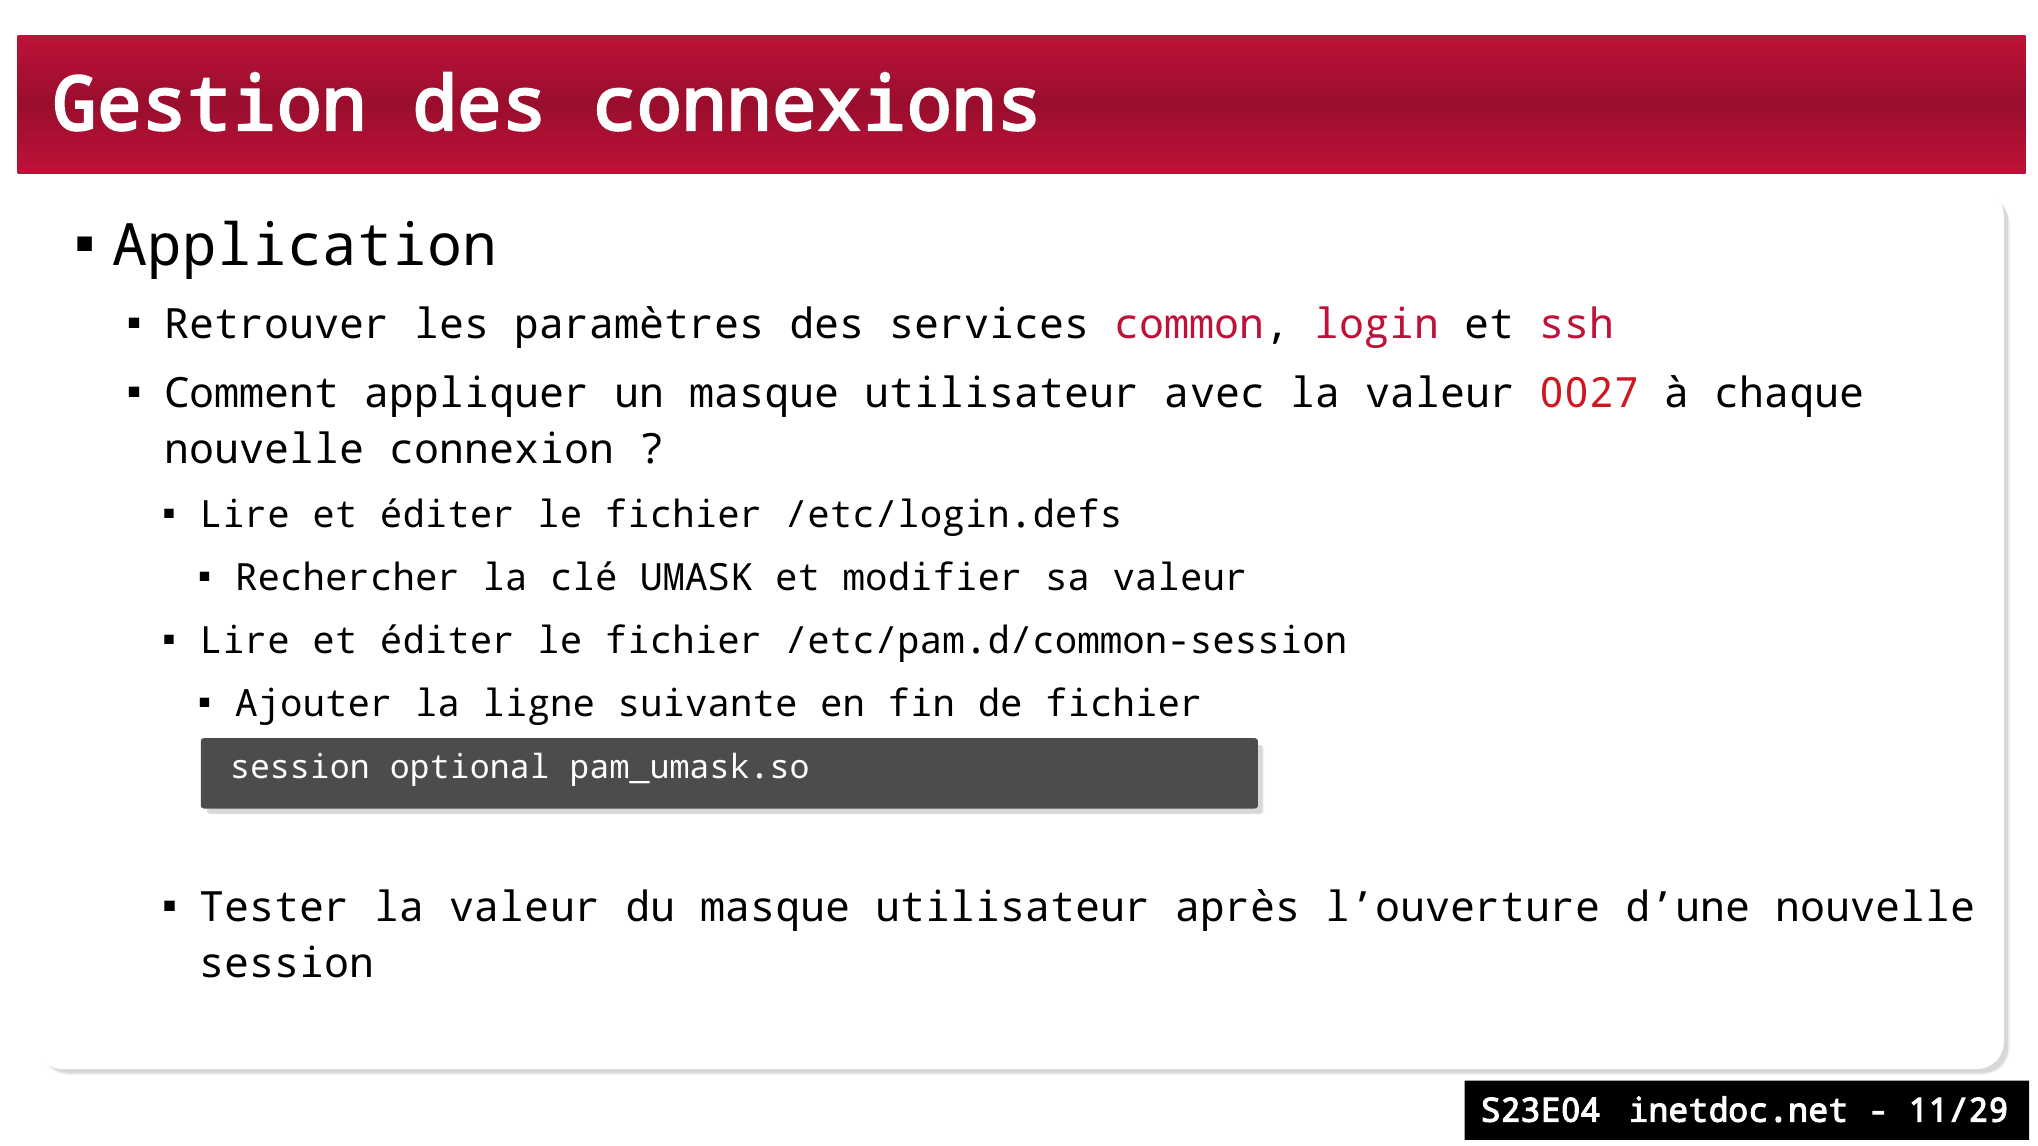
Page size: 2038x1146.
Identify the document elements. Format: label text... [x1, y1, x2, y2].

text_box S23E04 inetdoc.net - <numéro>/29 [1464, 1080, 2030, 1140]
text_box Gestion des connexions [17, 35, 2026, 174]
text_box Application Retrouver les paramètres des services common, login et ssh Comment appliquer un masque utilisateur avec la valeur 0027 à chaque nouvelle connexion ? Lire et éditer le fichier /etc/login.defs Rechercher la clé UMASK et modifier sa valeur Lire et éditer le fichier /etc/pam.d/common-session Ajouter la ligne suivante en fin de fichier Tester la valeur du masque utilisateur après l’ouverture d’une nouvelle session [35, 188, 2004, 1069]
text_box session optional pam_umask.so [200, 738, 1258, 809]
